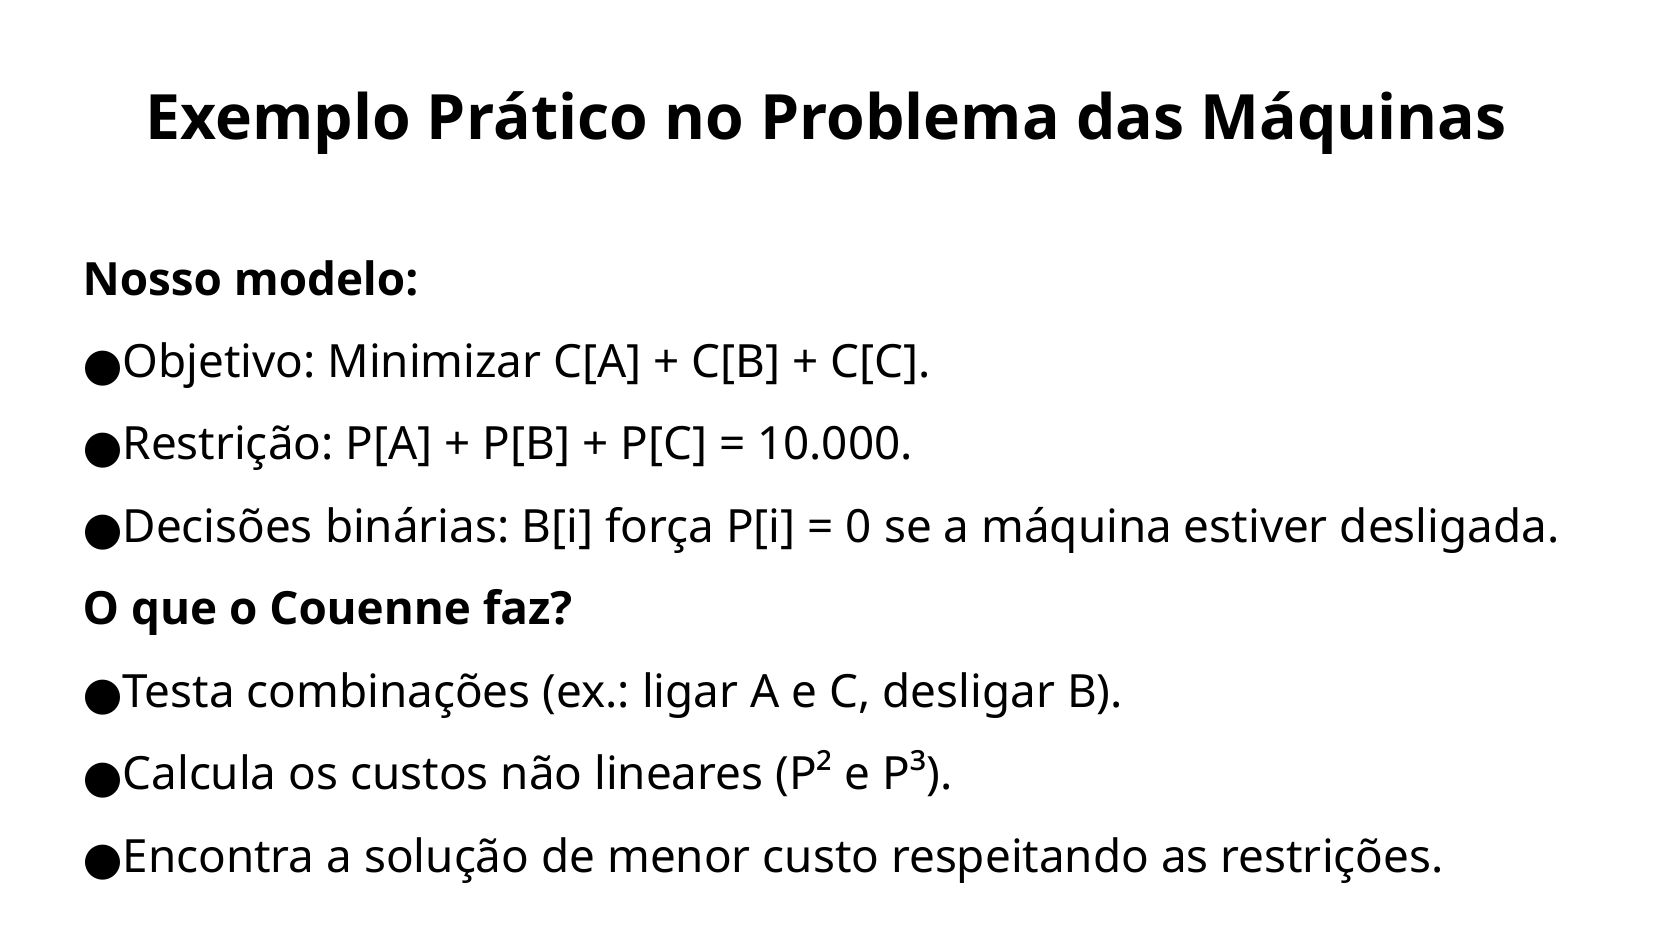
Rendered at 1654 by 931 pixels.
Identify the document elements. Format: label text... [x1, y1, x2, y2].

text_box Nosso modelo: Objetivo: Minimizar C[A] + C[B] + C[C]. Restrição: P[A] + P[B] + P[C] = 10.000. Decisões binárias: B[i] força P[i] = 0 se a máquina estiver desligada. O que o Couenne faz? Testa combinações (ex.: ligar A e C, desligar B). Calcula os custos não lineares (P² e P³). Encontra a solução de menor custo respeitando as restrições. [82, 221, 1571, 869]
text_box Exemplo Prático no Problema das Máquinas [82, 37, 1571, 193]
